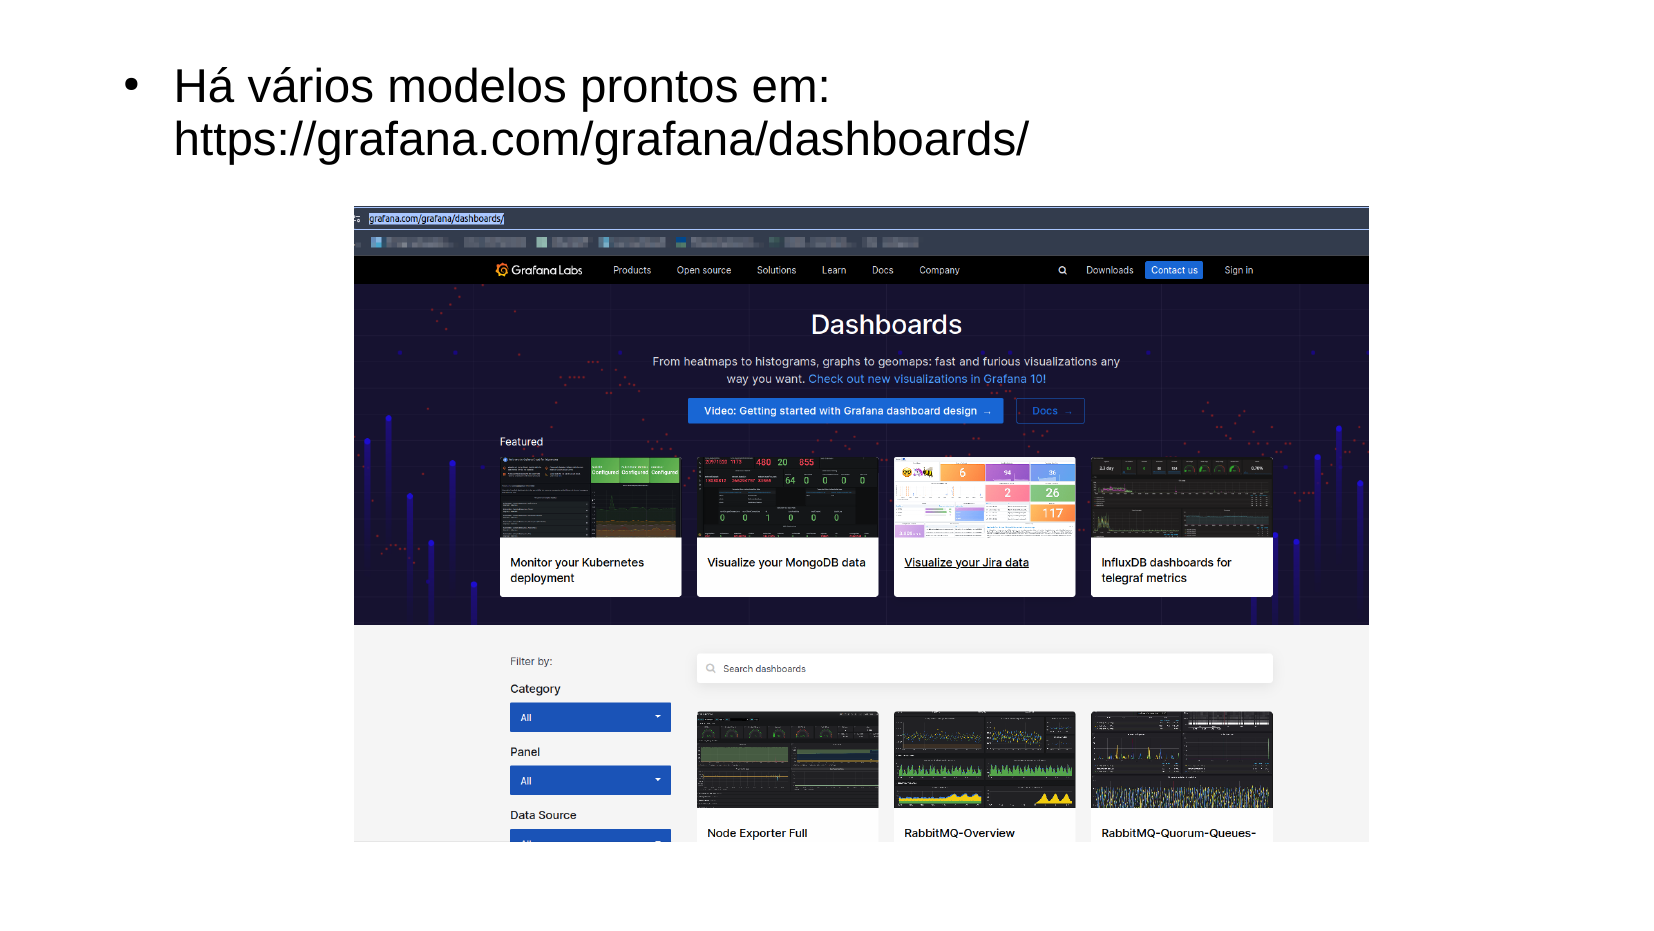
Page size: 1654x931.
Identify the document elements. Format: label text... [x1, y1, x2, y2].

picture [354, 206, 1369, 843]
list Há vários modelos prontos em: https://grafana.com/grafana/dashboards/ [106, 59, 1595, 167]
